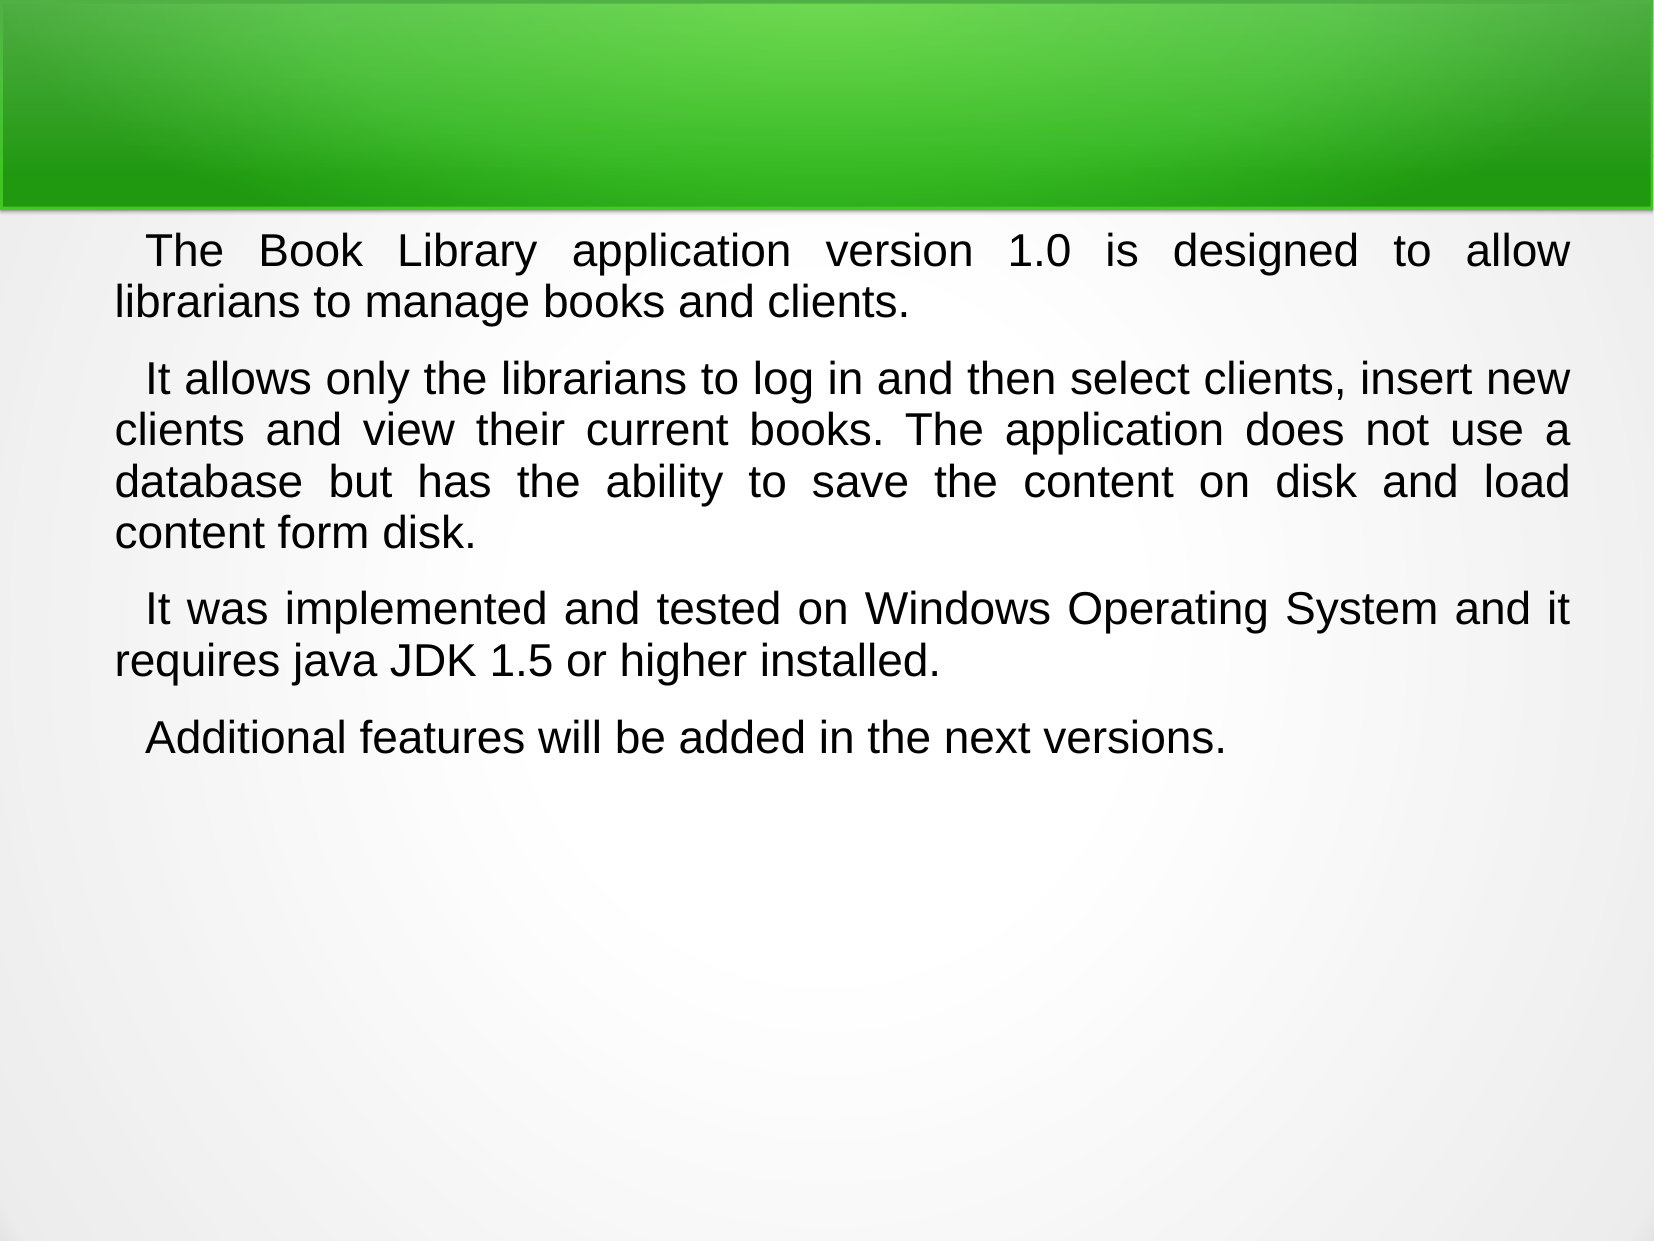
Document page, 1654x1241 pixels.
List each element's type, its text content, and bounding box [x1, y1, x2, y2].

list The Book Library application version 1.0 is designed to allow librarians to manage books and clients. It allows only the librarians to log in and then select clients, insert new clients and view their current books. The application does not use a database but has the ability to save the content on disk and load content form disk. It was implemented and tested on Windows Operating System and it requires java JDK 1.5 or higher installed. Additional features will be added in the next versions. [82, 224, 1571, 764]
title [82, 35, 1571, 142]
